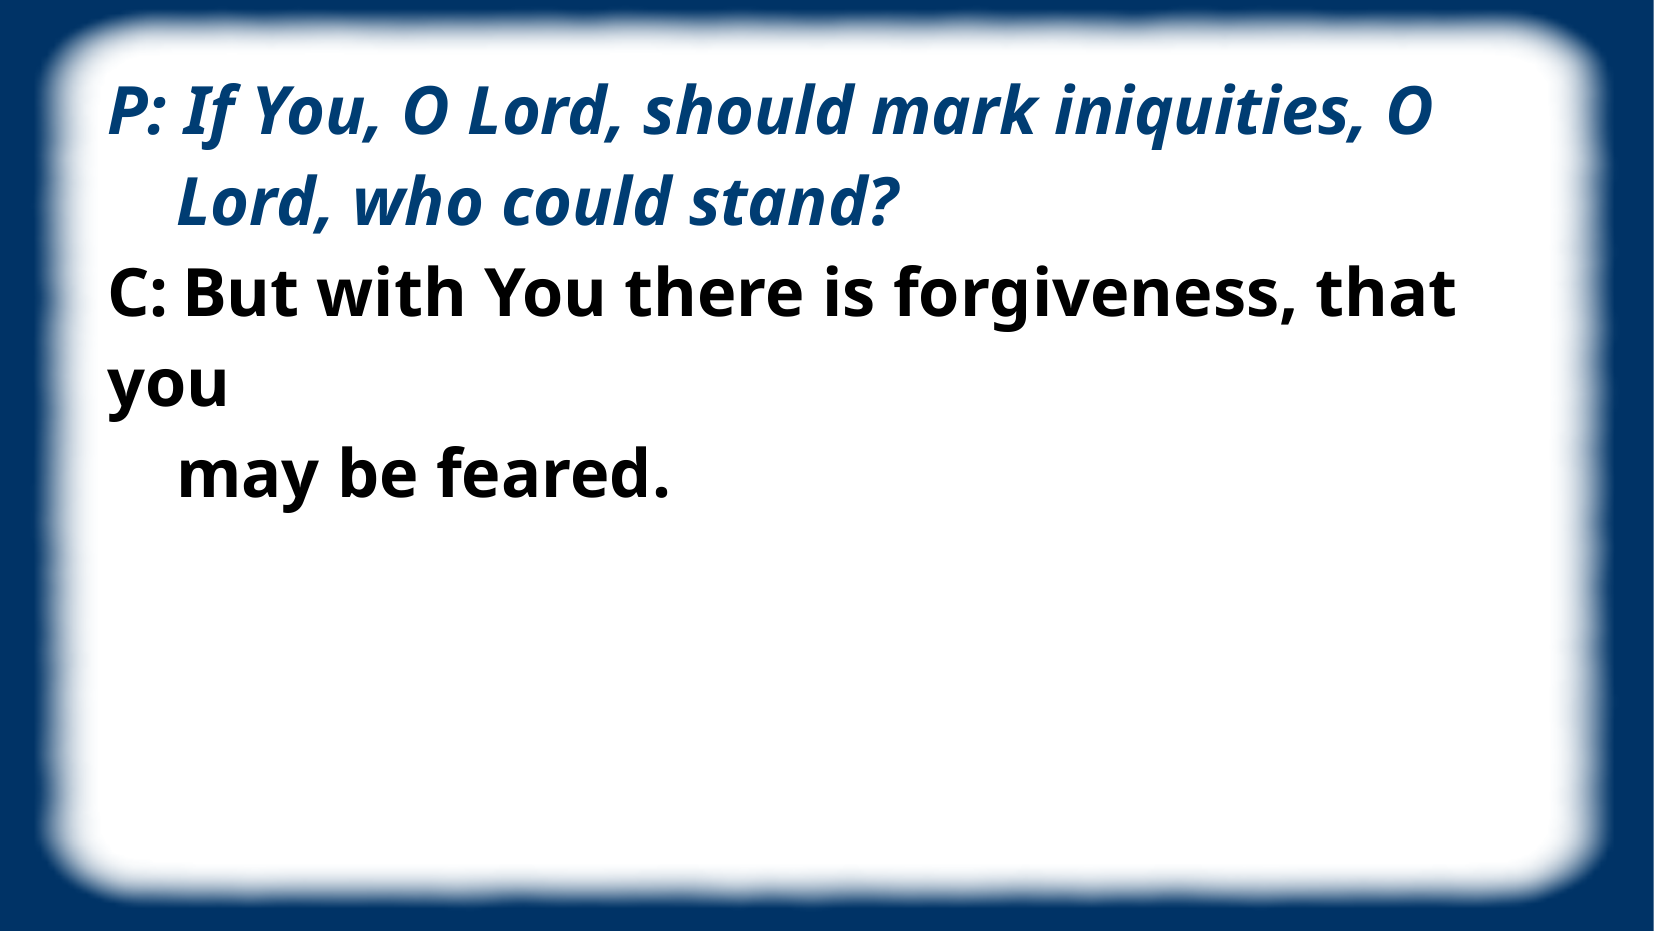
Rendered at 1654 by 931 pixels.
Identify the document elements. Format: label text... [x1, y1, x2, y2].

picture [0, 0, 1654, 931]
text_box P: If You, O Lord, should mark iniquities, O Lord, who could stand? C: But with You there is forgiveness, that you may be feared. [92, 55, 1561, 426]
